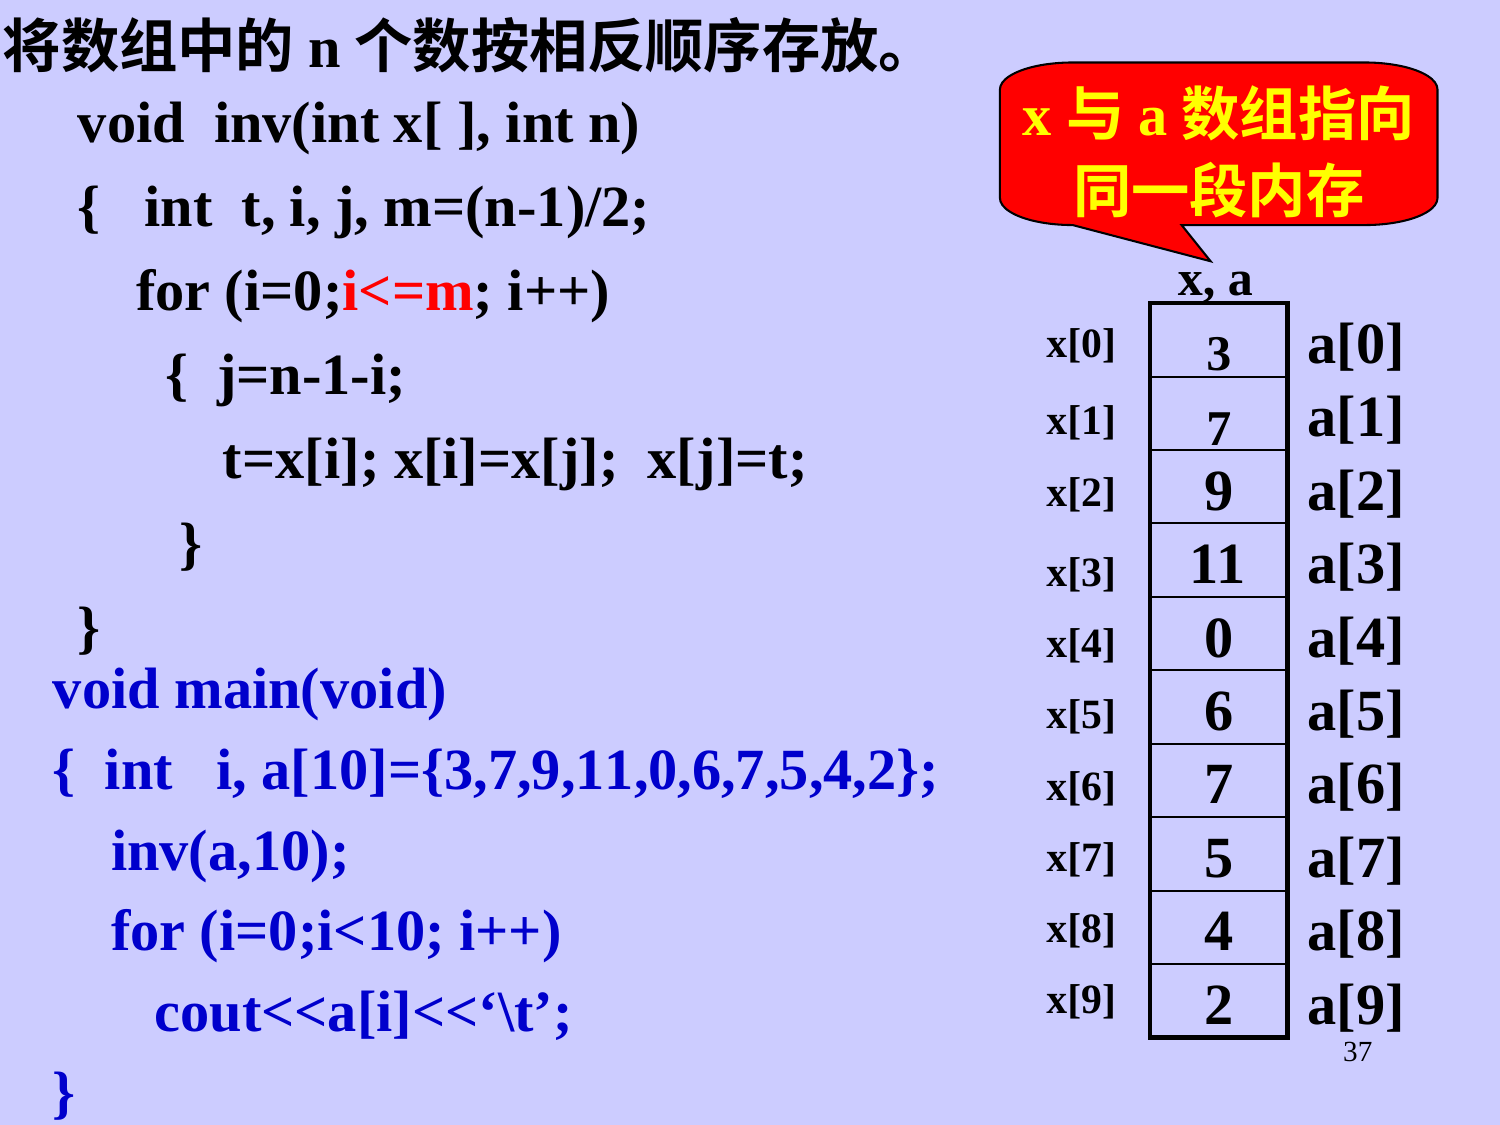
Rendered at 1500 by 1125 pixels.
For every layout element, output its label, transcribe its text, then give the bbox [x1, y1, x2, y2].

text_box 2 [1152, 965, 1285, 1035]
text_box 7 [1152, 745, 1285, 816]
text_box 5 [1152, 818, 1285, 890]
text_box x[5] [1012, 675, 1150, 746]
text_box 6 [1152, 671, 1285, 743]
text_box void inv(int x[ ], int n) { int t, i, j, m=(n-1)/2; for (i=0;i<=m; i++) { j=n-1-i; t=x[i]; x[i]=x[j]; x[j]=t; } } [75, 75, 838, 641]
text_box x[1] [1012, 381, 1150, 452]
text_box 4 [1152, 892, 1285, 963]
text_box x[0] [1012, 303, 1150, 381]
text_box x[7] [1012, 818, 1150, 889]
text_box x[3] [1012, 532, 1150, 604]
text_box a[9] [1287, 965, 1426, 1038]
text_box x[4] [1012, 604, 1150, 675]
text_box x[8] [1012, 889, 1150, 960]
text_box a[3] [1287, 524, 1426, 597]
text_box a[6] [1287, 744, 1426, 818]
text_box a[8] [1287, 891, 1426, 965]
text_box x[6] [1012, 746, 1150, 818]
text_box 3 [1149, 312, 1288, 383]
text_box x与a数组指向同一段内存 [999, 62, 1438, 262]
text_box x, a [1175, 237, 1313, 308]
text_box 9 [1152, 458, 1285, 522]
text_box a[7] [1287, 818, 1426, 891]
text_box 将数组中的n个数按相反顺序存放。 [0, 0, 1500, 81]
text_box a[0] [1287, 303, 1426, 377]
text_box <编号> [1074, 1032, 1388, 1101]
text_box 11 [1152, 524, 1285, 596]
text_box a[2] [1287, 451, 1426, 524]
text_box x[2] [1012, 452, 1150, 532]
text_box x[9] [1012, 960, 1150, 1032]
text_box void main(void) { int i, a[10]={3,7,9,11,0,6,7,5,4,2}; inv(a,10); for (i=0;i<10; i++) cout<<a[i]<<‘\t’; } [50, 641, 951, 1125]
text_box 0 [1152, 598, 1285, 669]
text_box 7 [1149, 387, 1288, 458]
text_box a[5] [1287, 671, 1426, 744]
text_box a[4] [1287, 597, 1426, 671]
text_box a[1] [1287, 377, 1426, 451]
